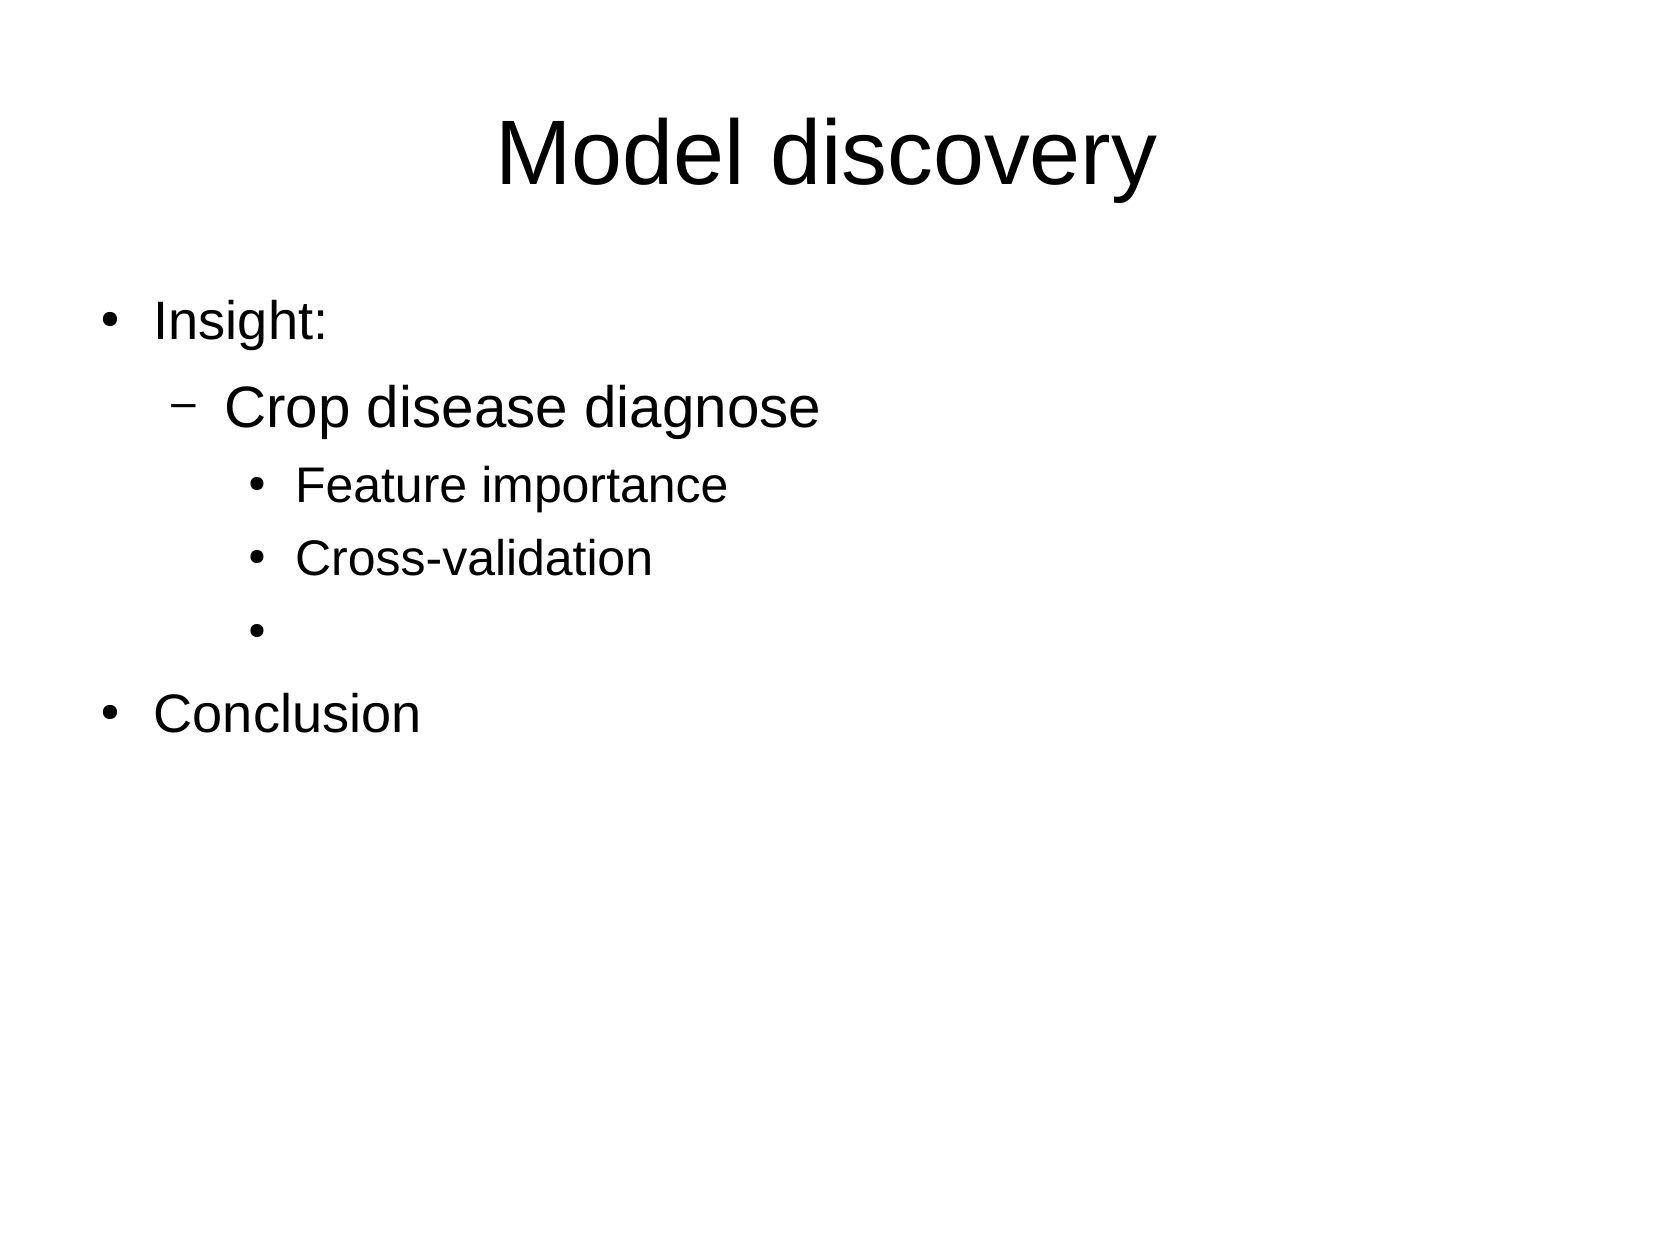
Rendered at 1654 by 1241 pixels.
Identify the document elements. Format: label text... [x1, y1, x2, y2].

title Model discovery [82, 49, 1571, 257]
list Insight: Crop disease diagnose Feature importance Cross-validation Conclusion [82, 290, 1571, 1010]
